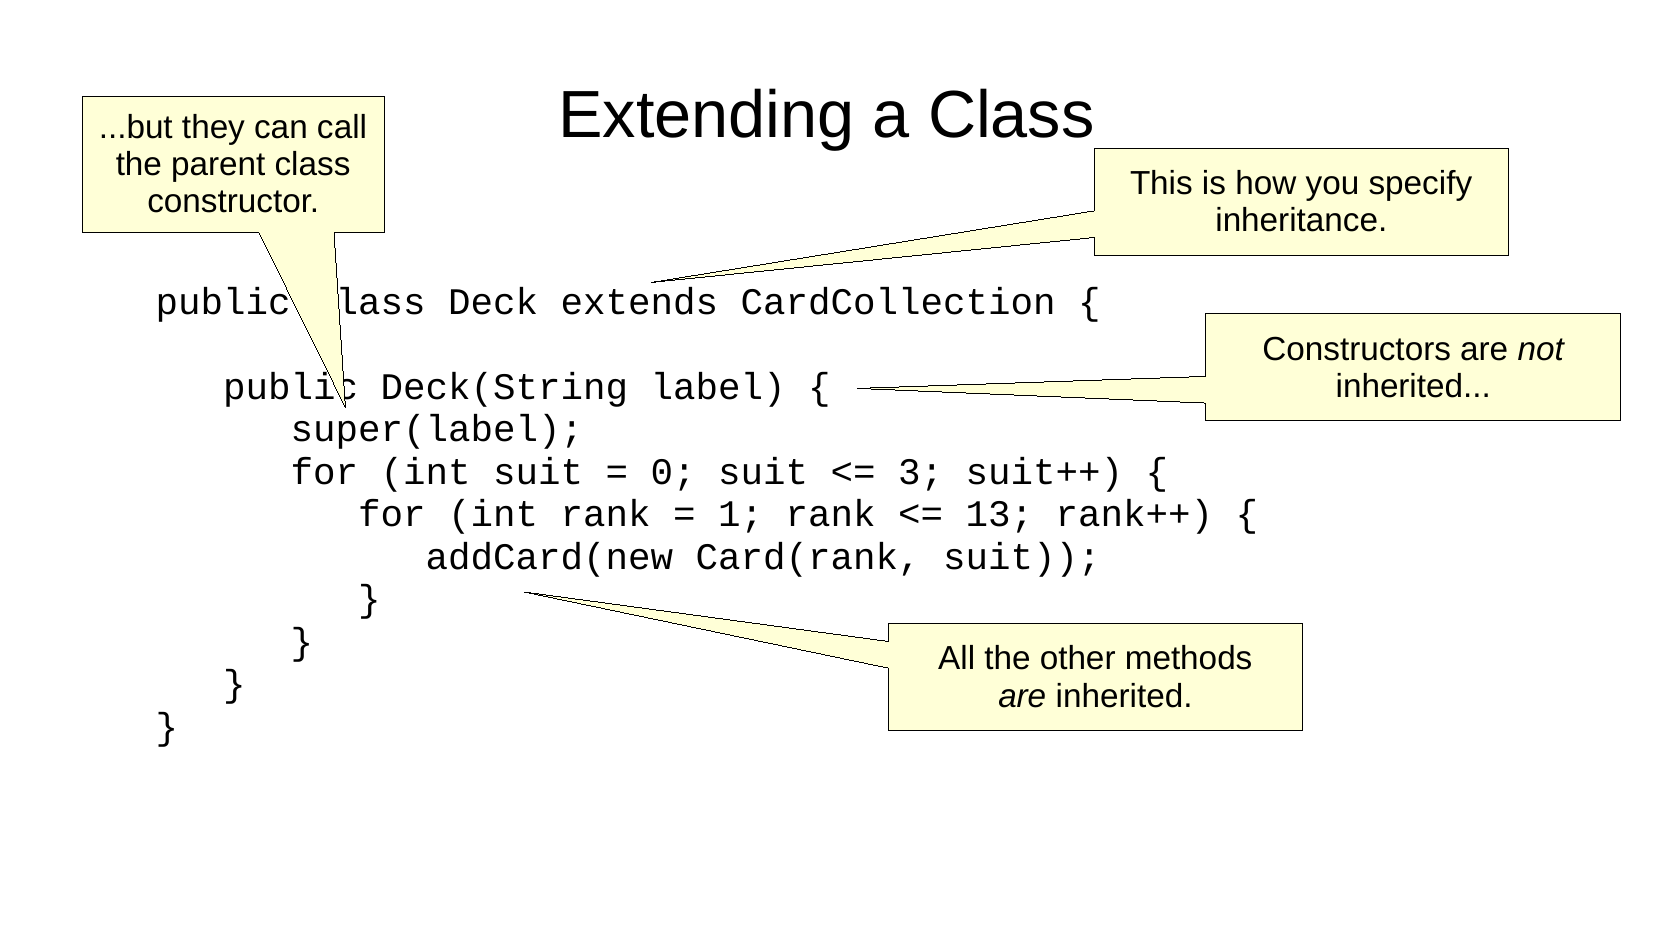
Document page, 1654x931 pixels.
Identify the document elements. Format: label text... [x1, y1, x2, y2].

text_box public class Deck extends CardCollection { public Deck(String label) { super(label); for (int suit = 0; suit <= 3; suit++) { for (int rank = 1; rank <= 13; rank++) { addCard(new Card(rank, suit)); } } } } [140, 275, 1274, 759]
text_box All the other methods are inherited. [524, 592, 1303, 731]
text_box ...but they can call the parent class constructor. [82, 96, 385, 408]
text_box Constructors are not inherited... [857, 313, 1621, 421]
text_box This is how you specify inheritance. [651, 148, 1509, 283]
title Extending a Class [82, 37, 1571, 193]
